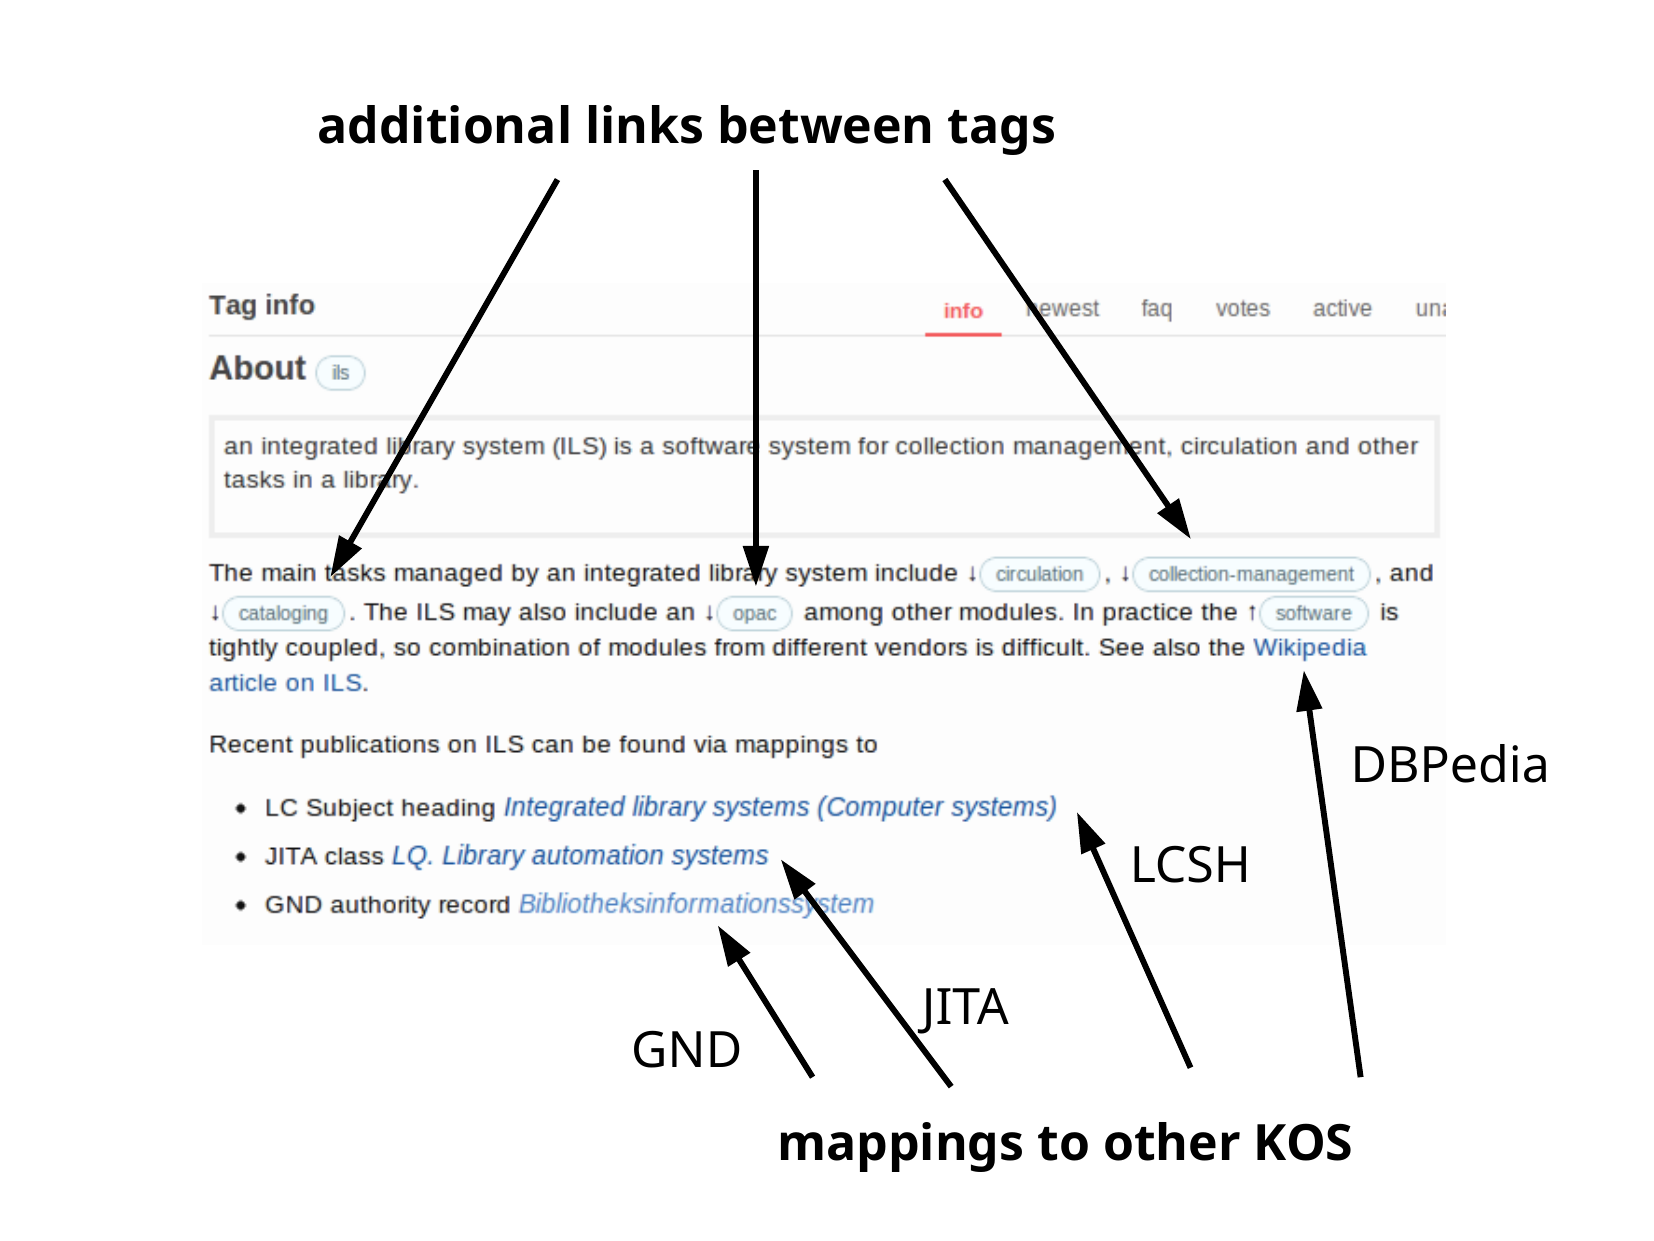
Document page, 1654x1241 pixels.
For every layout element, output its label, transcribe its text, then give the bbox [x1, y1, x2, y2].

text_box LCSH [1114, 822, 1279, 898]
text_box JITA [907, 963, 1043, 1040]
text_box DBPedia [1335, 721, 1572, 798]
text_box additional links between tags [302, 82, 1160, 159]
text_box mappings to other KOS [762, 1099, 1441, 1176]
picture [202, 283, 1446, 945]
text_box GND [616, 1006, 761, 1082]
